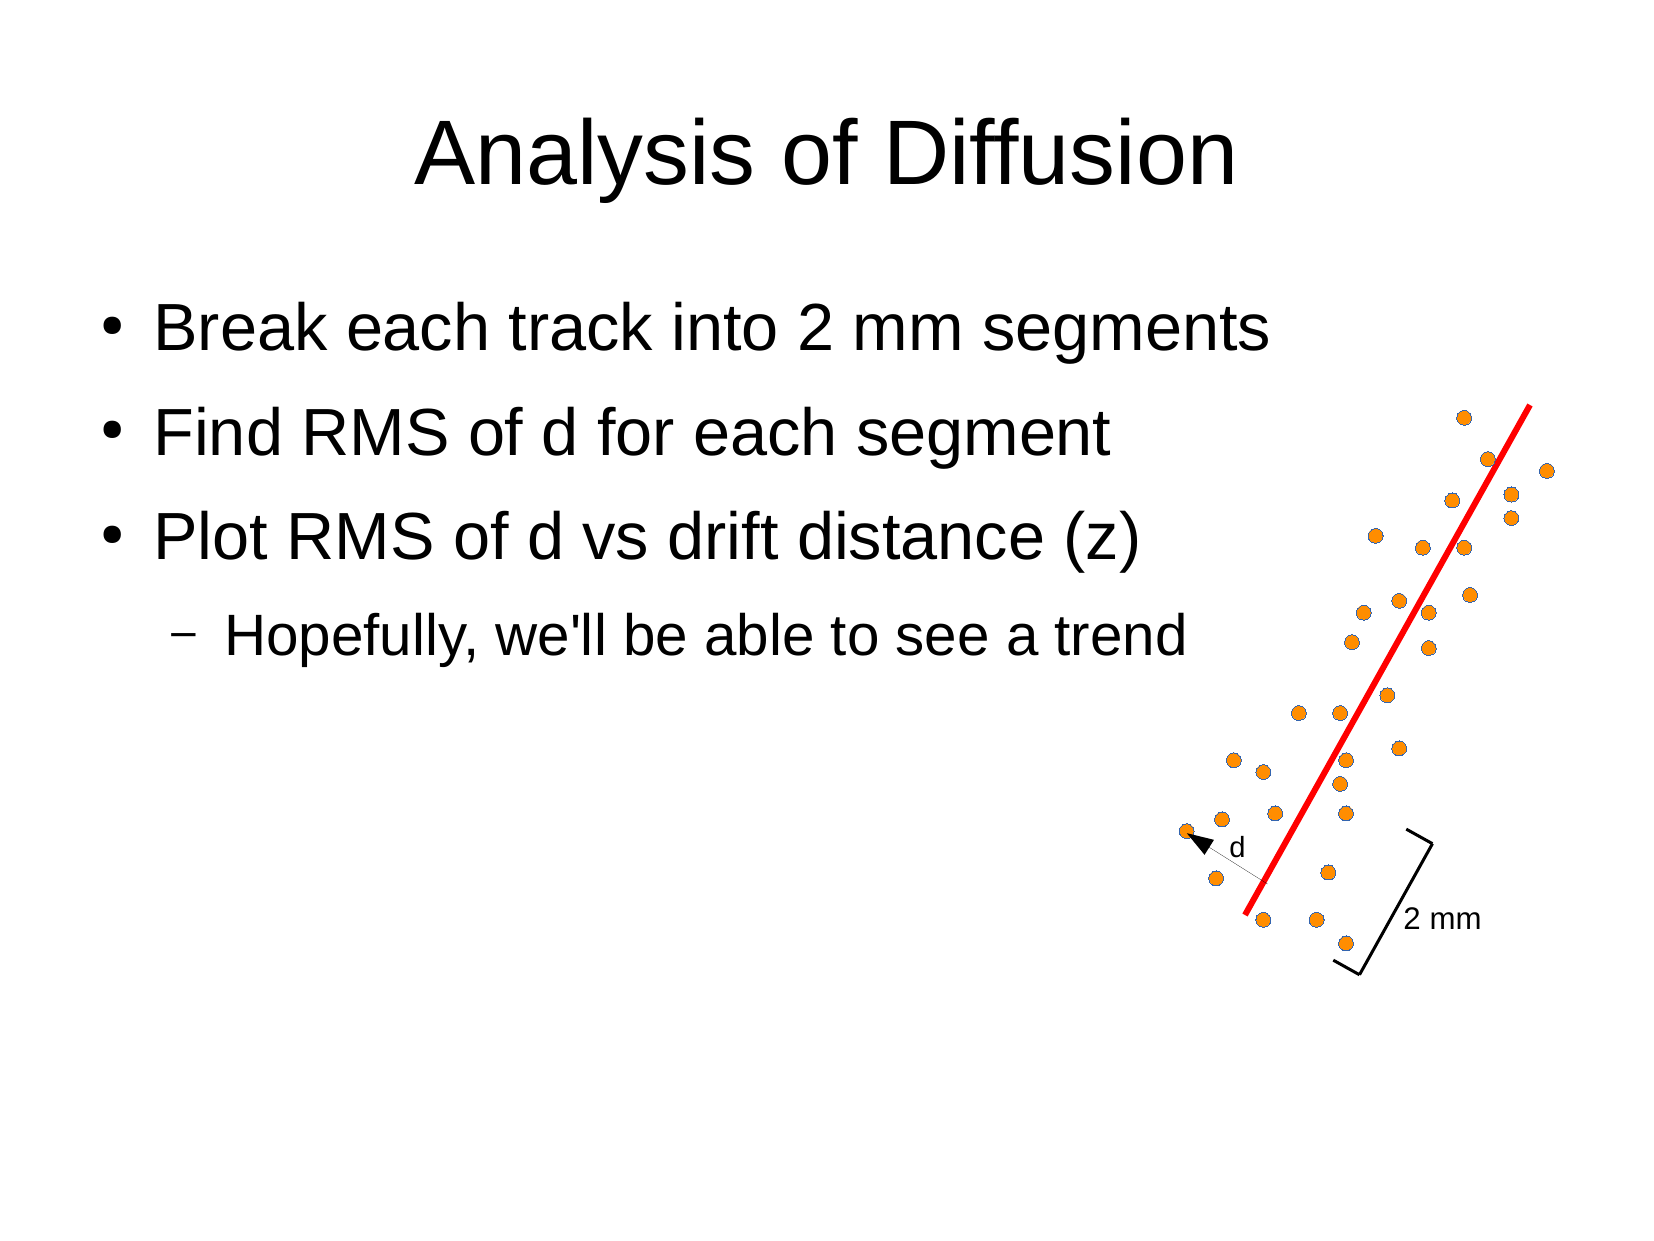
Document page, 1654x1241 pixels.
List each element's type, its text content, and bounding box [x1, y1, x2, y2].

text_box [1208, 871, 1224, 886]
text_box [1391, 740, 1407, 756]
text_box [1456, 410, 1472, 426]
text_box [1267, 805, 1283, 821]
text_box [1320, 864, 1336, 880]
text_box [1480, 451, 1496, 467]
text_box [1344, 634, 1360, 650]
text_box [1368, 528, 1384, 544]
text_box [1179, 823, 1195, 839]
text_box [1255, 912, 1271, 928]
title Analysis of Diffusion [82, 49, 1571, 257]
text_box [1444, 492, 1460, 508]
text_box 2 mm [1388, 894, 1497, 944]
text_box [1539, 463, 1555, 479]
text_box [1379, 687, 1395, 703]
text_box [1214, 811, 1230, 823]
text_box d [1214, 823, 1261, 871]
text_box [1462, 587, 1478, 603]
text_box [1415, 540, 1431, 556]
text_box [1291, 705, 1307, 721]
text_box [1338, 935, 1354, 951]
text_box [1503, 486, 1519, 503]
text_box [1332, 776, 1348, 792]
text_box [1421, 640, 1437, 656]
text_box [1255, 764, 1271, 780]
text_box [1391, 593, 1407, 609]
text_box [1338, 752, 1354, 768]
text_box [1356, 605, 1372, 621]
text_box [1456, 540, 1472, 556]
text_box [1309, 912, 1325, 928]
list Break each track into 2 mm segments Find RMS of d for each segment Plot RMS of d vs drift distance (z) Hopefully, we'll be able to see a trend [82, 290, 1571, 1010]
text_box [1338, 805, 1354, 821]
text_box [1421, 605, 1437, 621]
text_box [1332, 705, 1348, 721]
text_box [1503, 510, 1519, 526]
text_box [1226, 752, 1242, 768]
